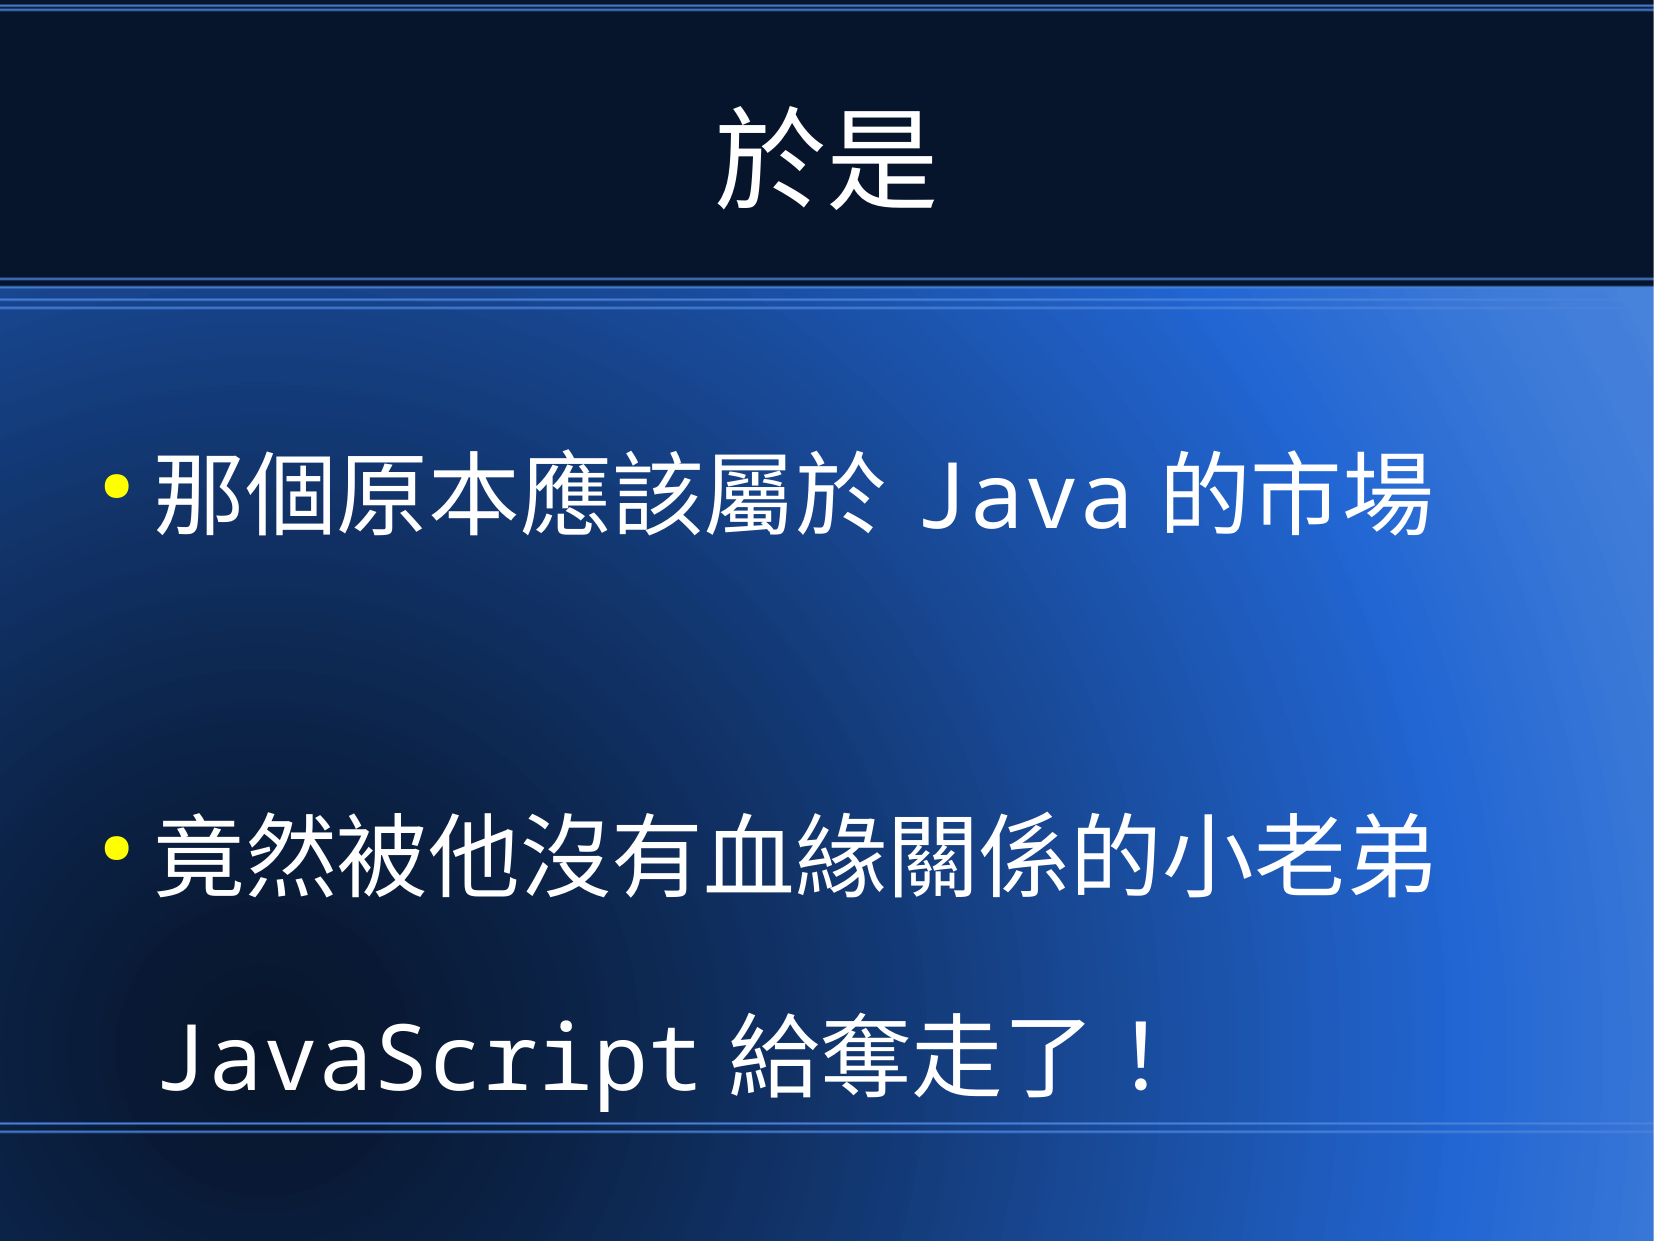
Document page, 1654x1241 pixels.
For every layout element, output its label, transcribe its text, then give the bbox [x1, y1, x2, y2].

list 那個原本應該屬於Java的市場 竟然被他沒有血緣關係的小老弟JavaScript給奪走了！ [82, 355, 1571, 1241]
title 於是 [82, 49, 1571, 257]
picture [0, 0, 1654, 1241]
